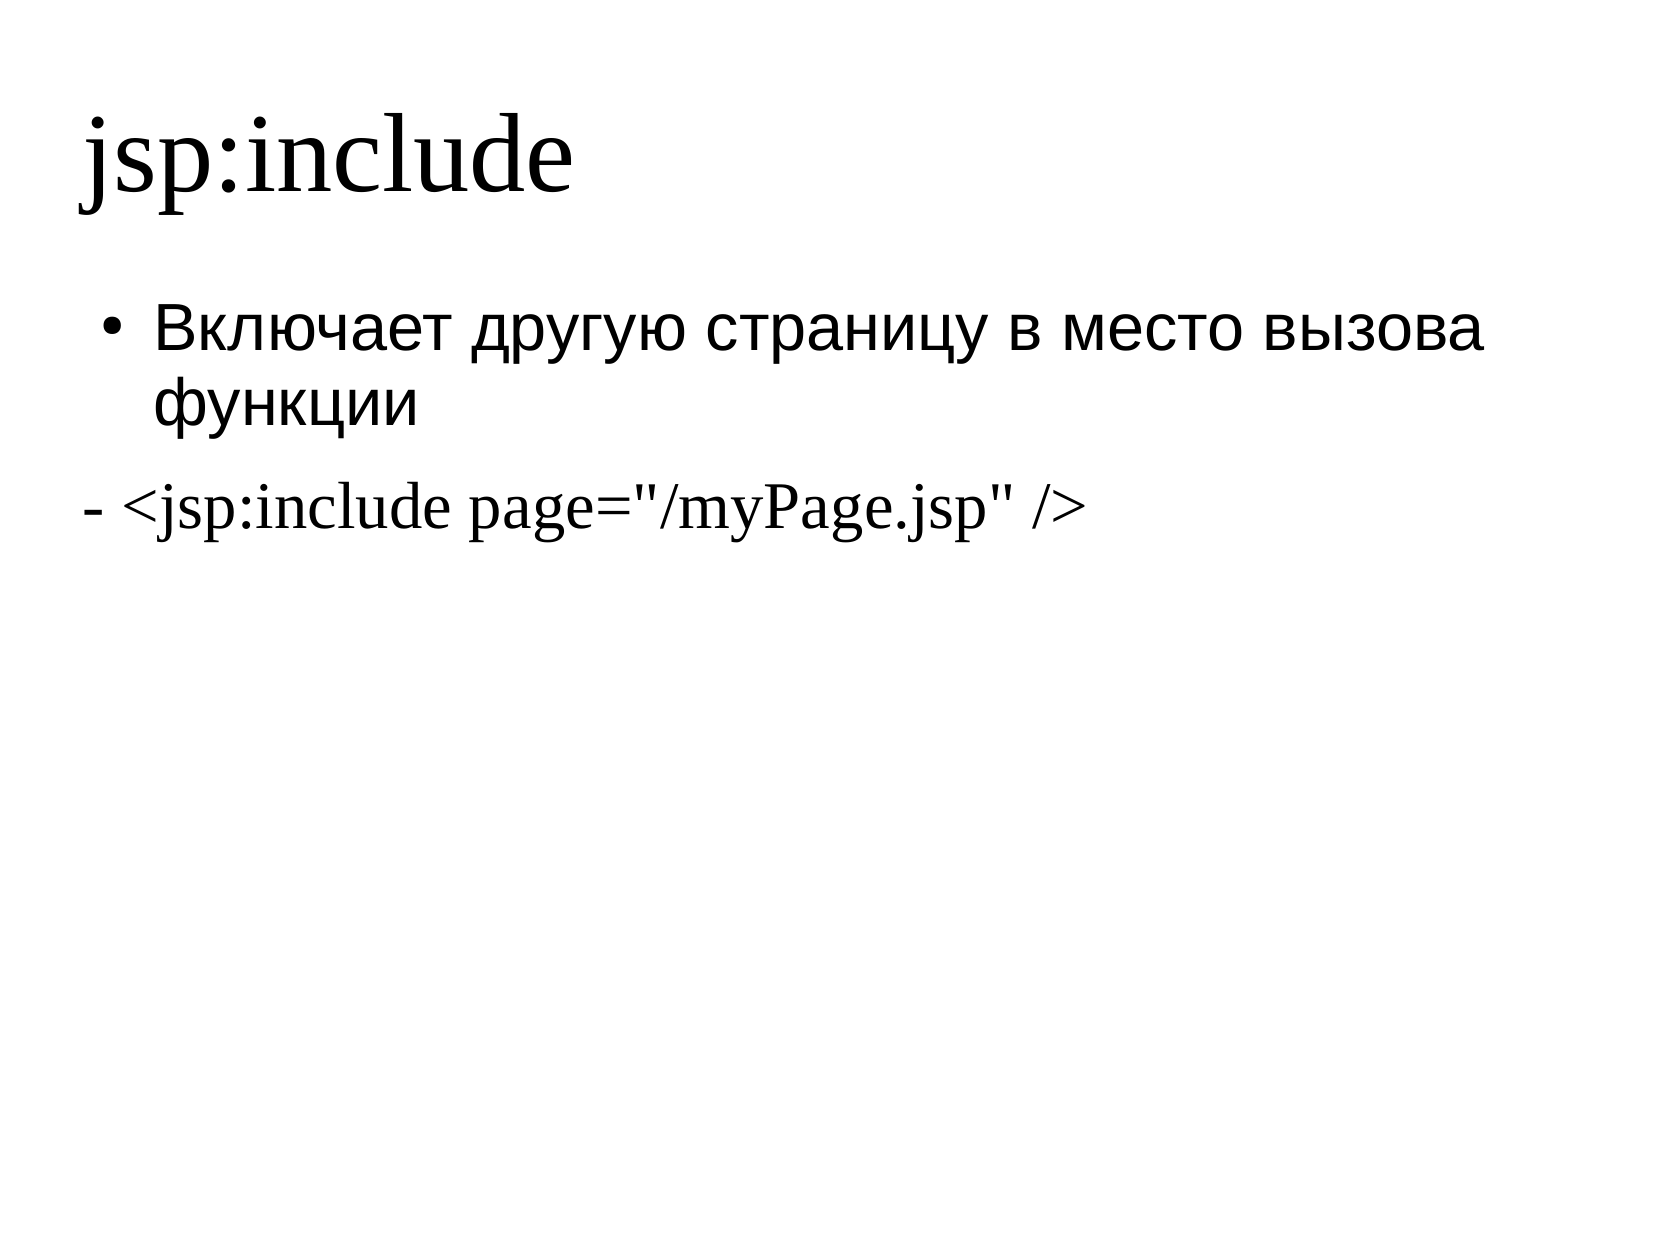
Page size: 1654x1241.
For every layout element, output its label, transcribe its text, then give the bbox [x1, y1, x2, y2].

list Включает другую страницу в место вызова функции - <jsp:include page="/myPage.jsp" /> [82, 290, 1571, 1010]
title jsp:include [82, 49, 1571, 257]
